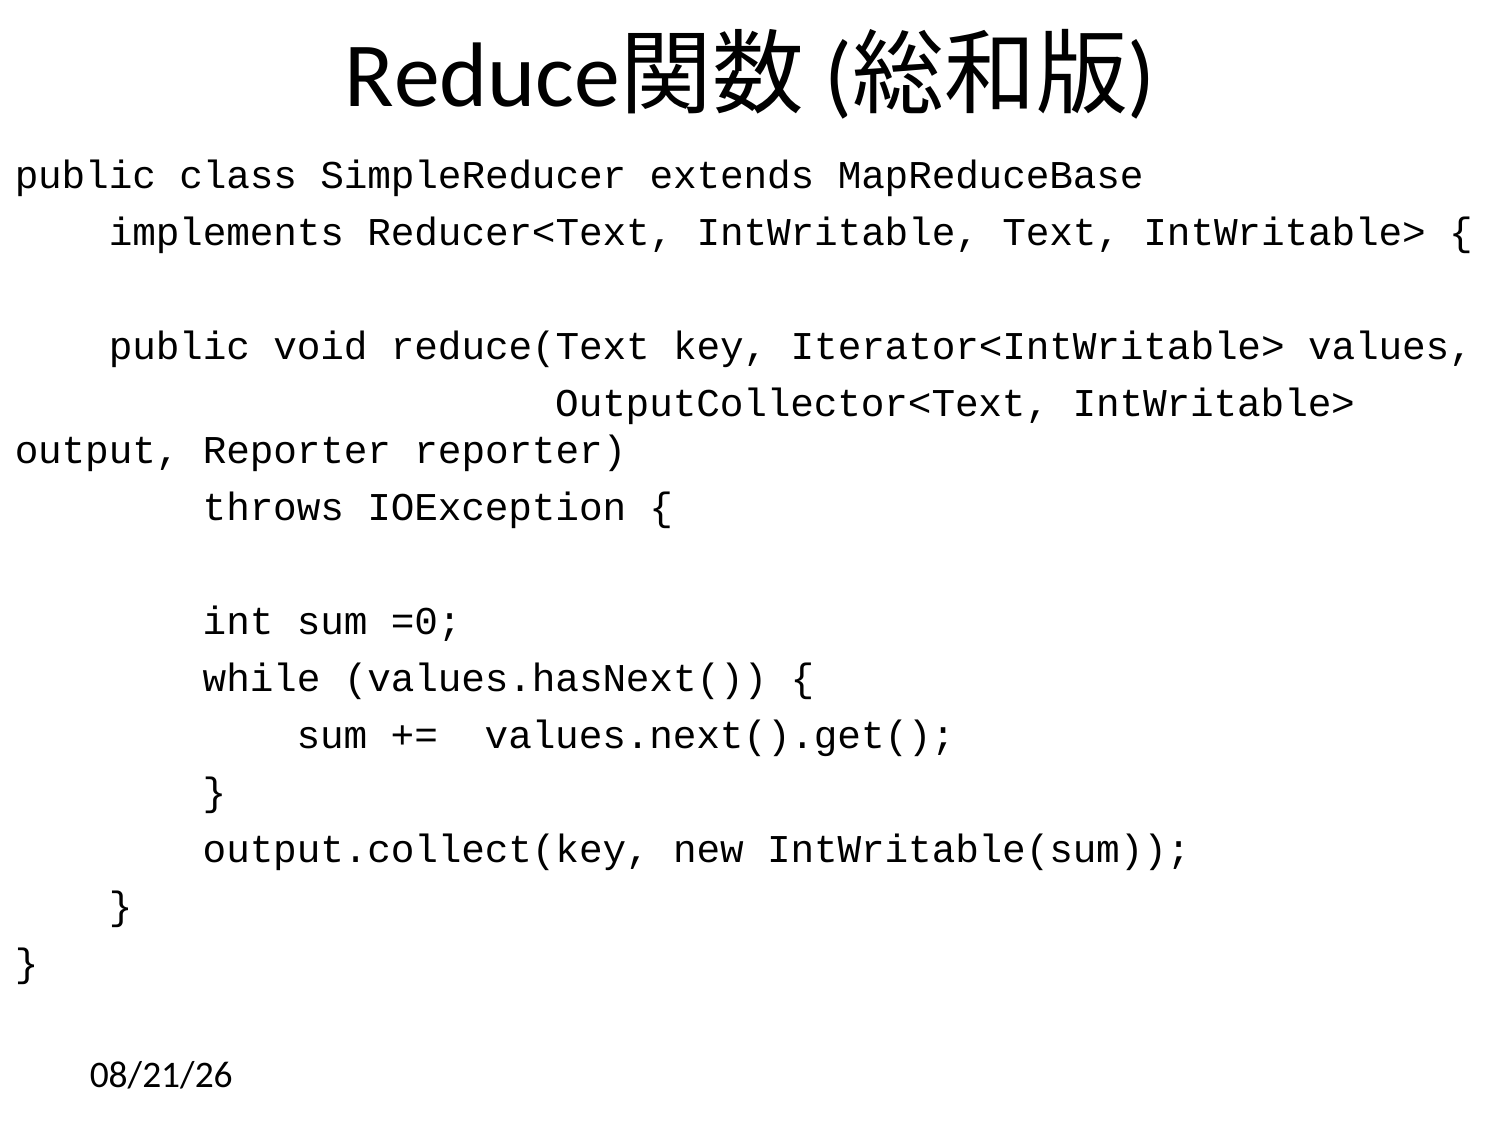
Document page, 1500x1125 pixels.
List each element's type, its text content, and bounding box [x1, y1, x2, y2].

list public class SimpleReducer extends MapReduceBase implements Reducer<Text, IntWritable, Text, IntWritable> { public void reduce(Text key, Iterator<IntWritable> values, OutputCollector<Text, IntWritable> output, Reporter reporter) throws IOException { int sum =0; while (values.hasNext()) { sum += values.next().get(); } output.collect(key, new IntWritable(sum)); } } [0, 141, 1489, 1052]
title Reduce関数 (総和版) [75, 6, 1426, 133]
